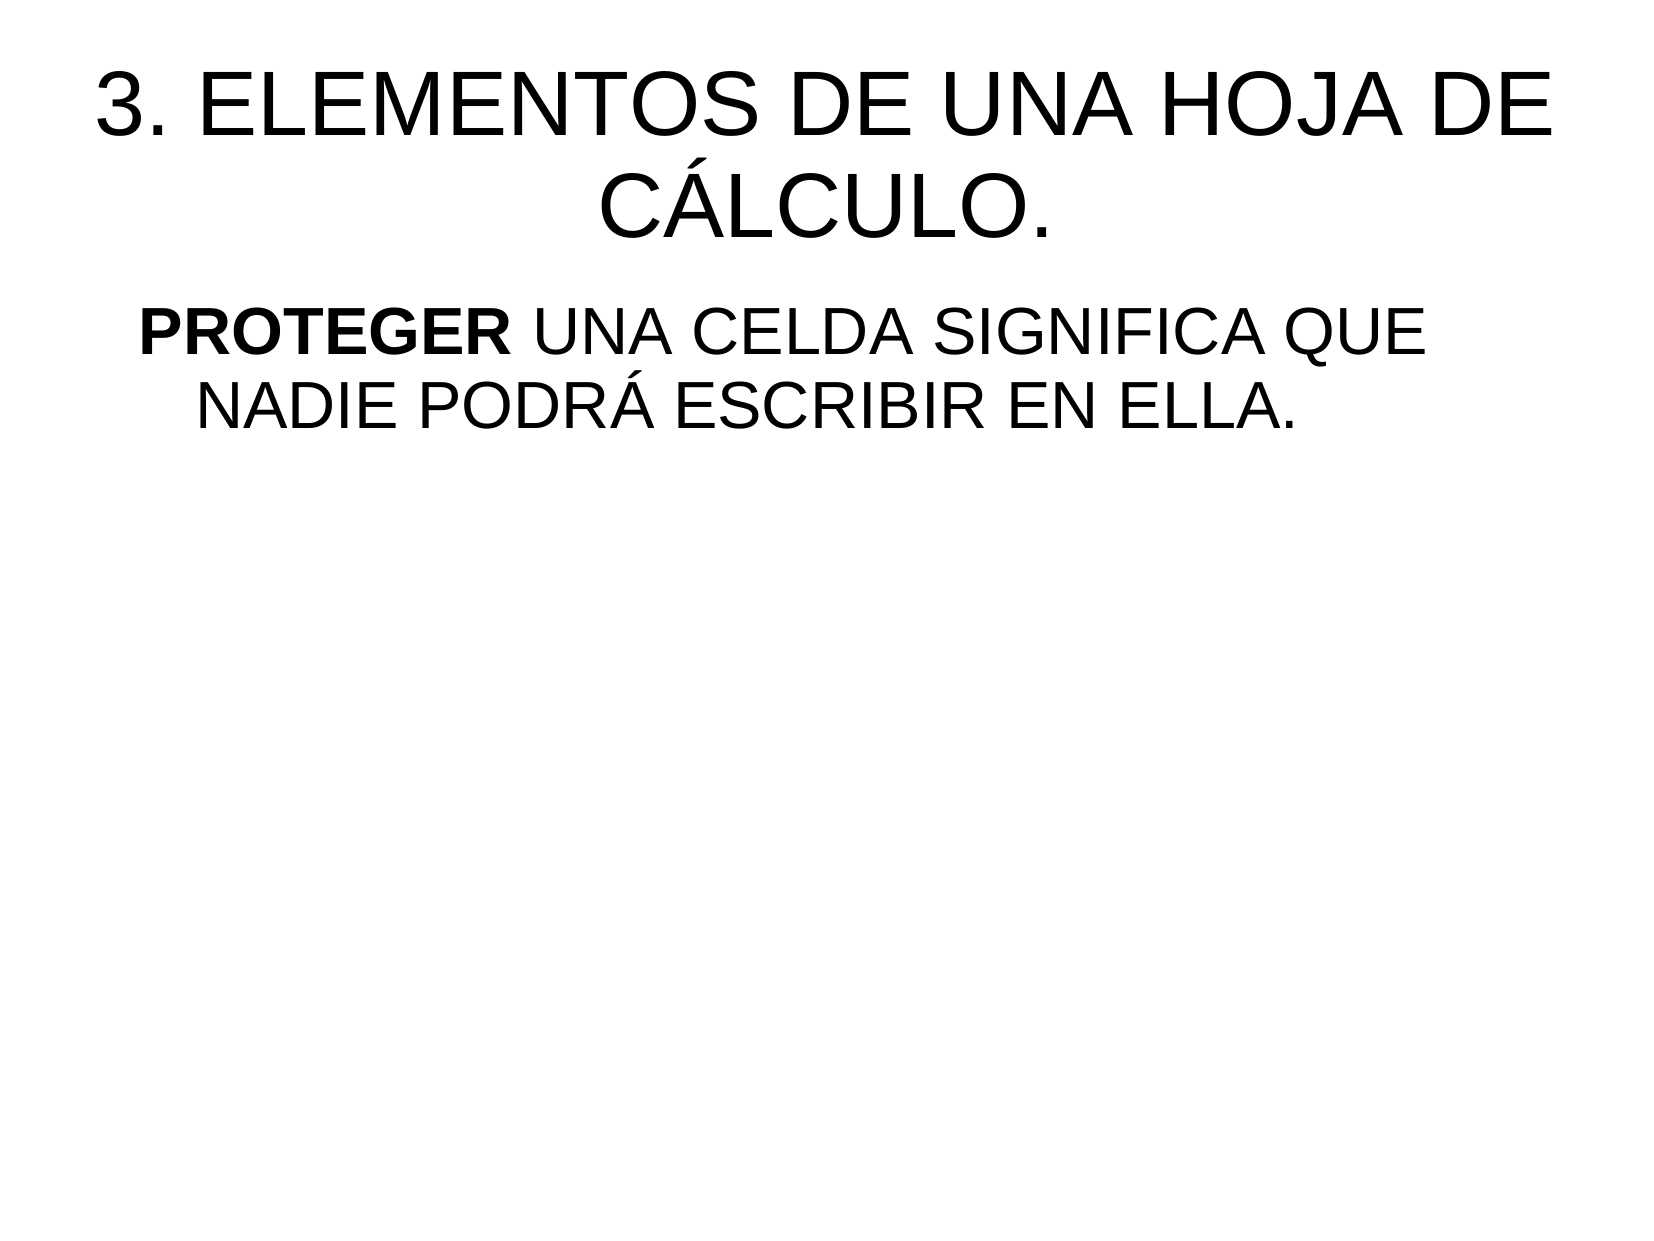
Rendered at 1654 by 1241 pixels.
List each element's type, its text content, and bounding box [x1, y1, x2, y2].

title 3. ELEMENTOS DE UNA HOJA DE CÁLCULO. [82, 47, 1571, 259]
list PROTEGER UNA CELDA SIGNIFICA QUE NADIE PODRÁ ESCRIBIR EN ELLA. [82, 290, 1571, 1109]
